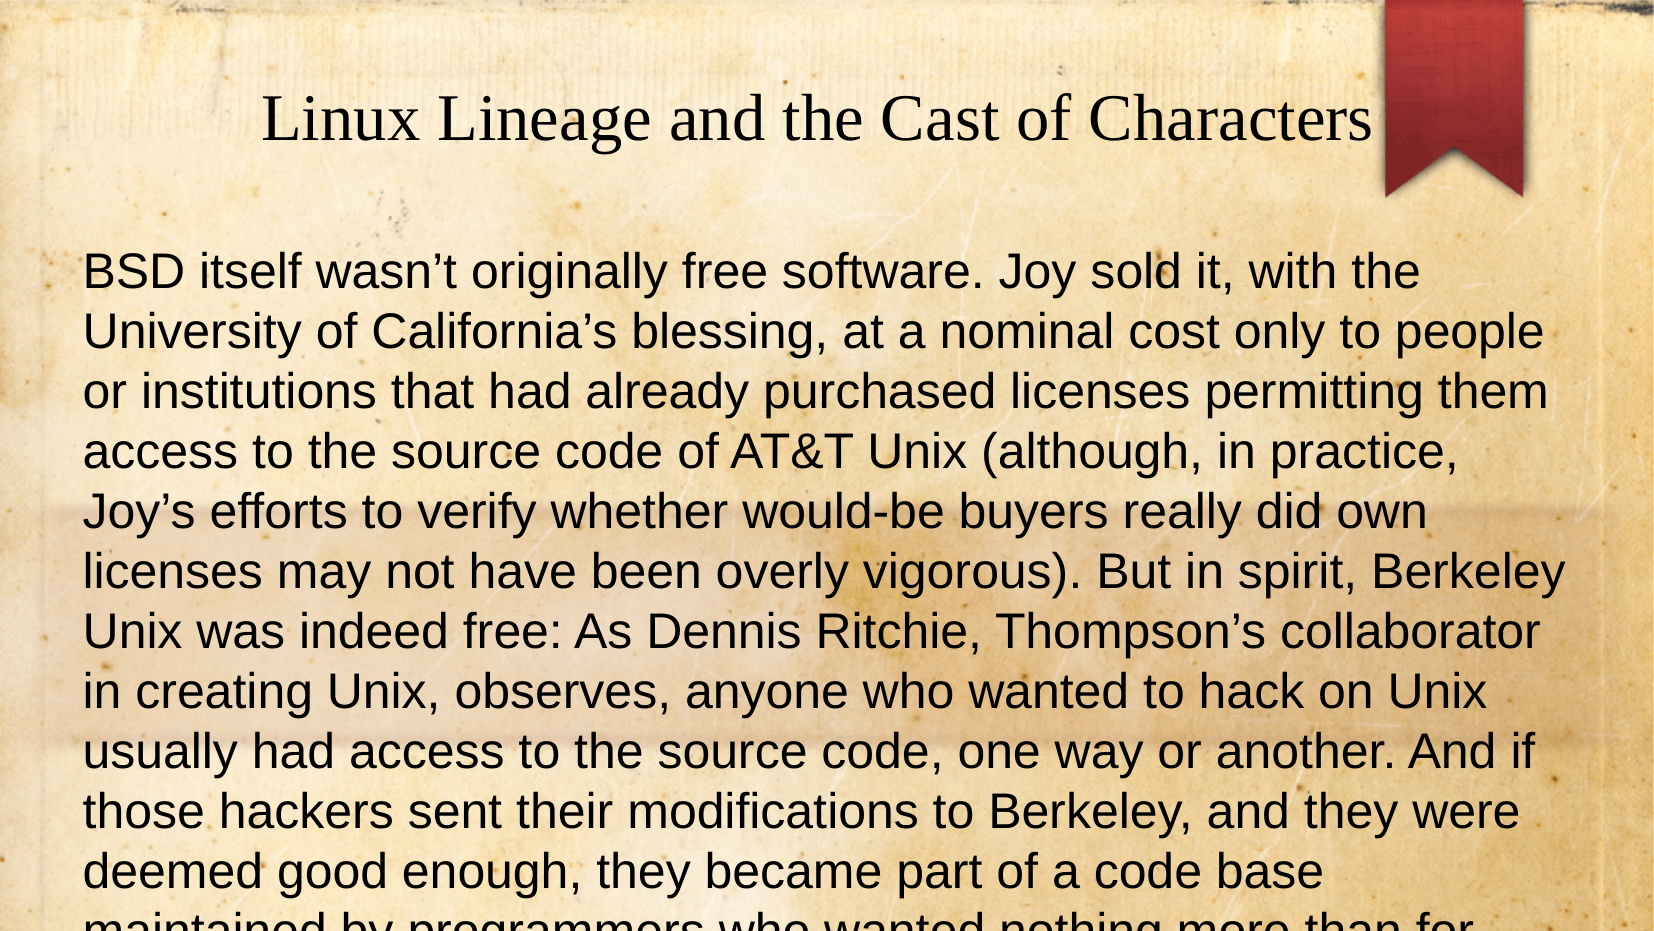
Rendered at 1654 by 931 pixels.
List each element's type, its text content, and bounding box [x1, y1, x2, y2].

picture [0, 0, 1654, 931]
picture [1031, 264, 1043, 268]
picture [158, 257, 178, 268]
picture [413, 264, 424, 268]
picture [1097, 264, 1109, 268]
picture [534, 264, 544, 268]
picture [479, 264, 491, 268]
picture [1162, 264, 1173, 268]
picture [1374, 264, 1385, 268]
picture [951, 264, 963, 268]
picture [1318, 264, 1329, 268]
picture [748, 264, 760, 268]
picture [601, 264, 612, 268]
picture [359, 264, 370, 268]
picture [574, 264, 585, 268]
picture [231, 264, 243, 268]
text_box BSD itself wasn’t originally free software. Joy sold it, with the University of California’s blessing, at a nominal cost only to people or institutions that had already purchased licenses permitting them access to the source code of AT&T Unix (although, in practice, Joy’s efforts to verify whether would-be buyers really did own licenses may not have been overly vigorous). But in spirit, Berkeley Unix was indeed free: As Dennis Ritchie, Thompson’s collaborator in creating Unix, observes, anyone who wanted to hack on Unix usually had access to the source code, one way or another. And if those hackers sent their modifications to Berkeley, and they were deemed good enough, they became part of a code base maintained by programmers who wanted nothing more than for their software to be widely used, for as low a cost as possible. - Andrew Leonard, salon.com [82, 268, 1571, 931]
picture [788, 264, 800, 268]
picture [1123, 264, 1135, 268]
picture [386, 264, 398, 268]
text_box Linux Lineage and the Cast of Characters [82, 47, 1571, 180]
picture [720, 264, 732, 268]
picture [906, 264, 917, 268]
picture [257, 264, 269, 268]
picture [91, 257, 106, 268]
picture [1401, 264, 1413, 268]
picture [814, 264, 826, 268]
